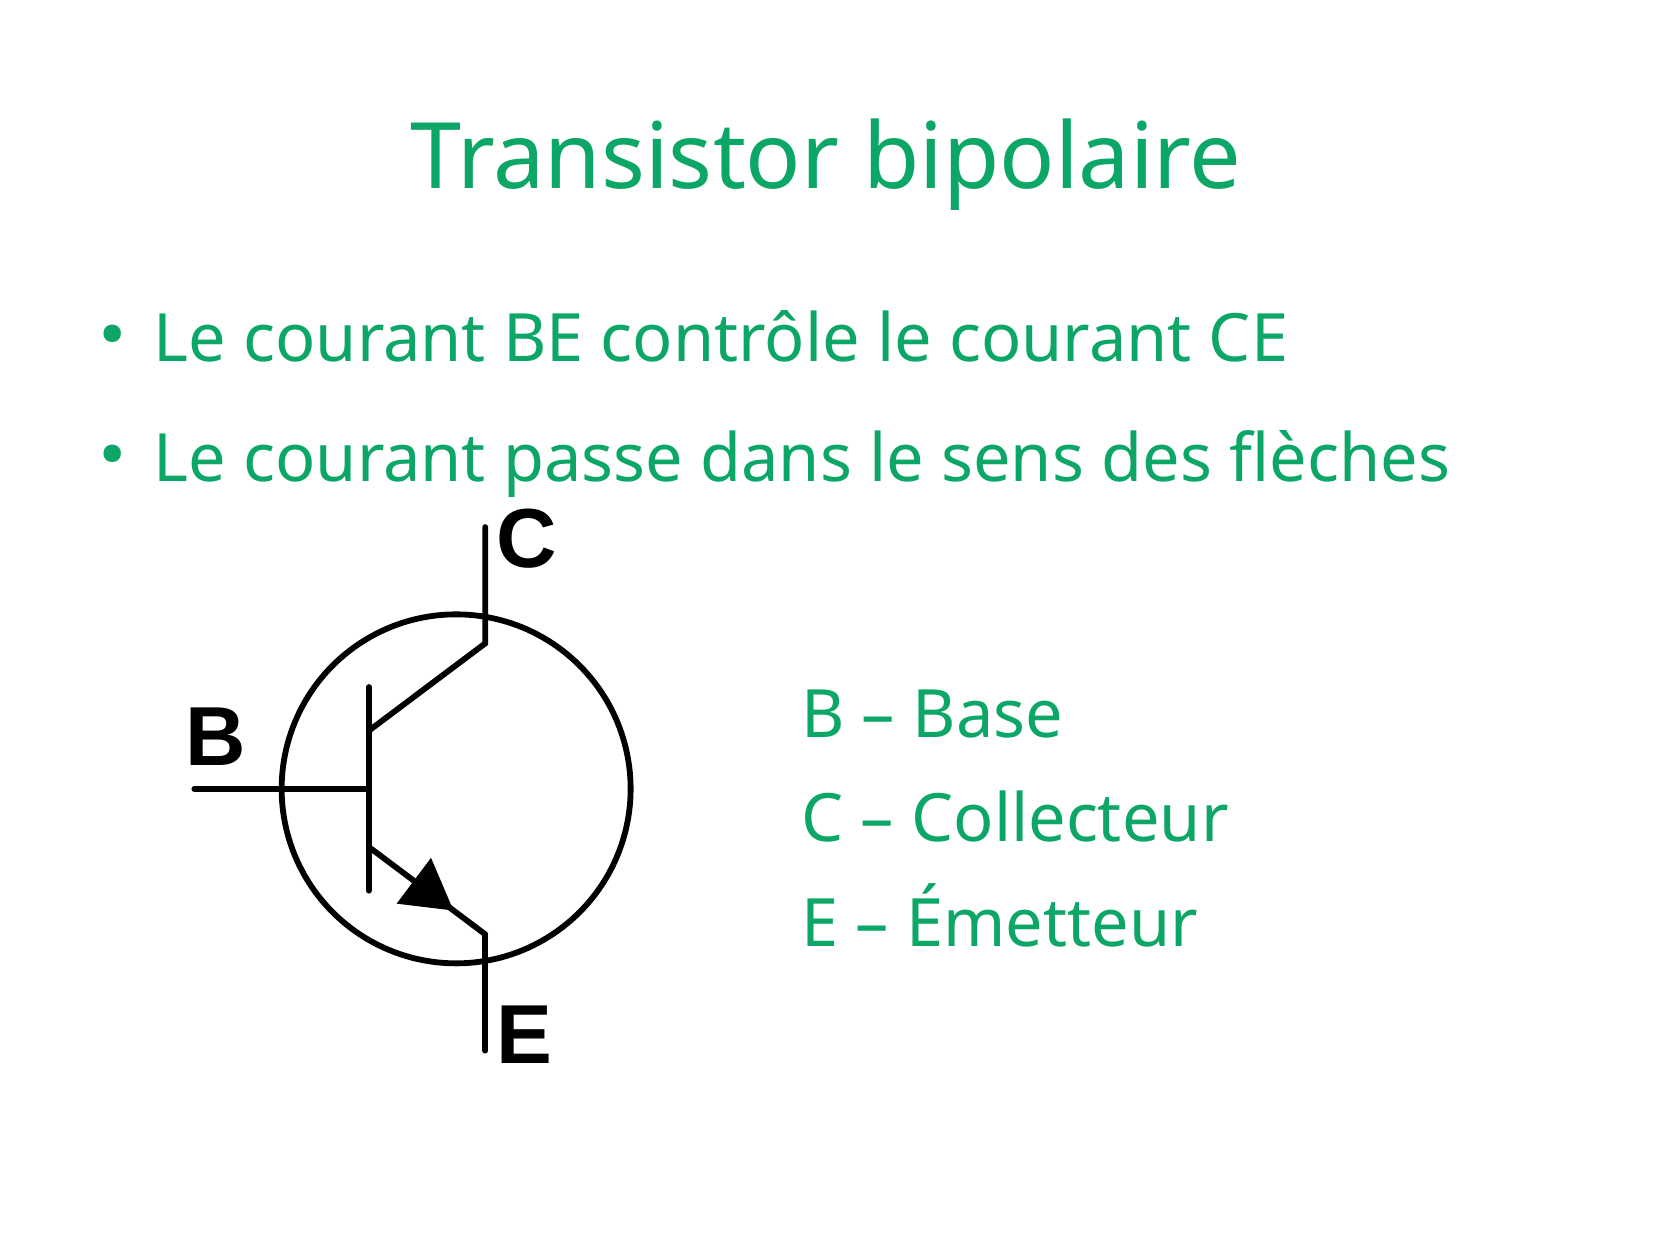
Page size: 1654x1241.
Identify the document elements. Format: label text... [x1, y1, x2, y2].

picture [165, 497, 661, 1081]
list Le courant BE contrôle le courant CE Le courant passe dans le sens des flèches [82, 290, 1571, 1010]
text_box B – Base C – Collecteur E – Émetteur [786, 645, 1623, 920]
title Transistor bipolaire [82, 49, 1571, 257]
